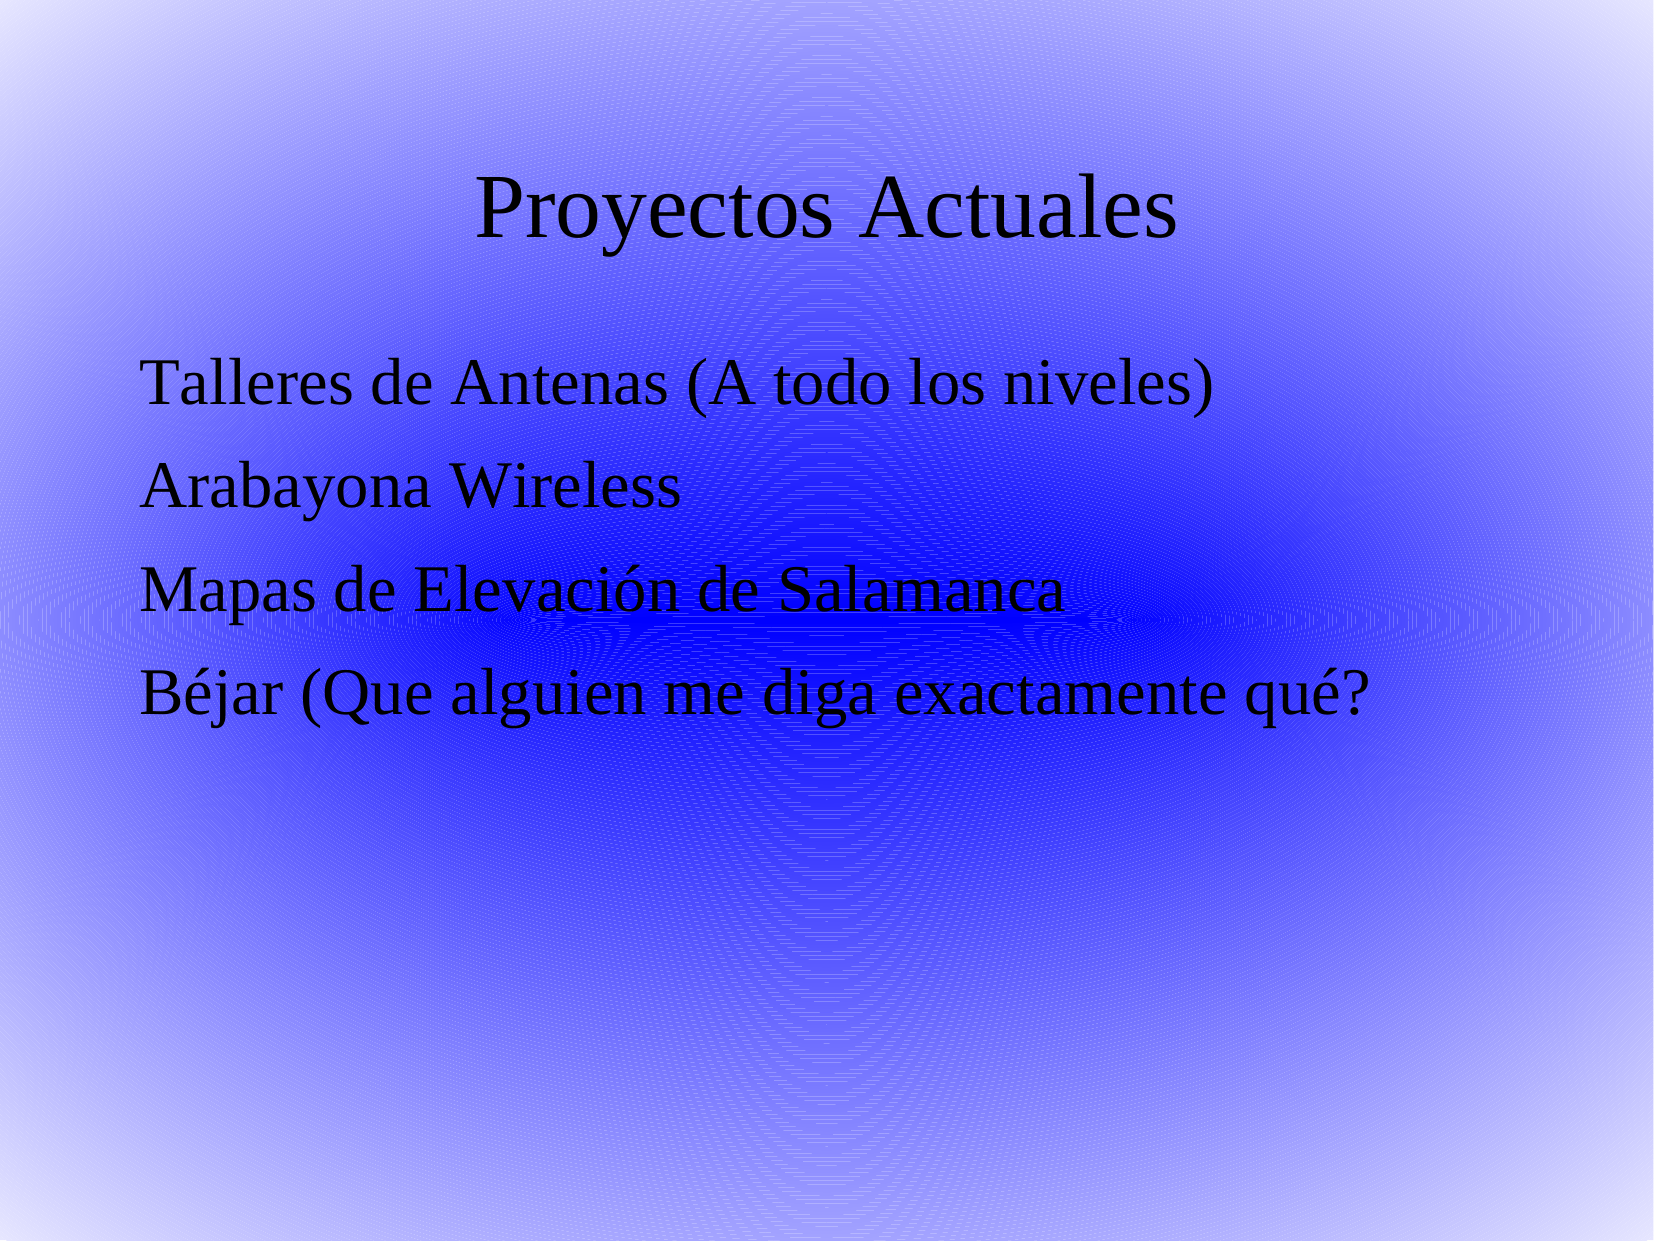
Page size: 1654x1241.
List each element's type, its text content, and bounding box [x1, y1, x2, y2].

title Proyectos Actuales [121, 102, 1534, 310]
list Talleres de Antenas (A todo los niveles) Arabayona Wireless Mapas de Elevación de Salamanca Béjar (Que alguien me diga exactamente qué? [121, 344, 1534, 1127]
